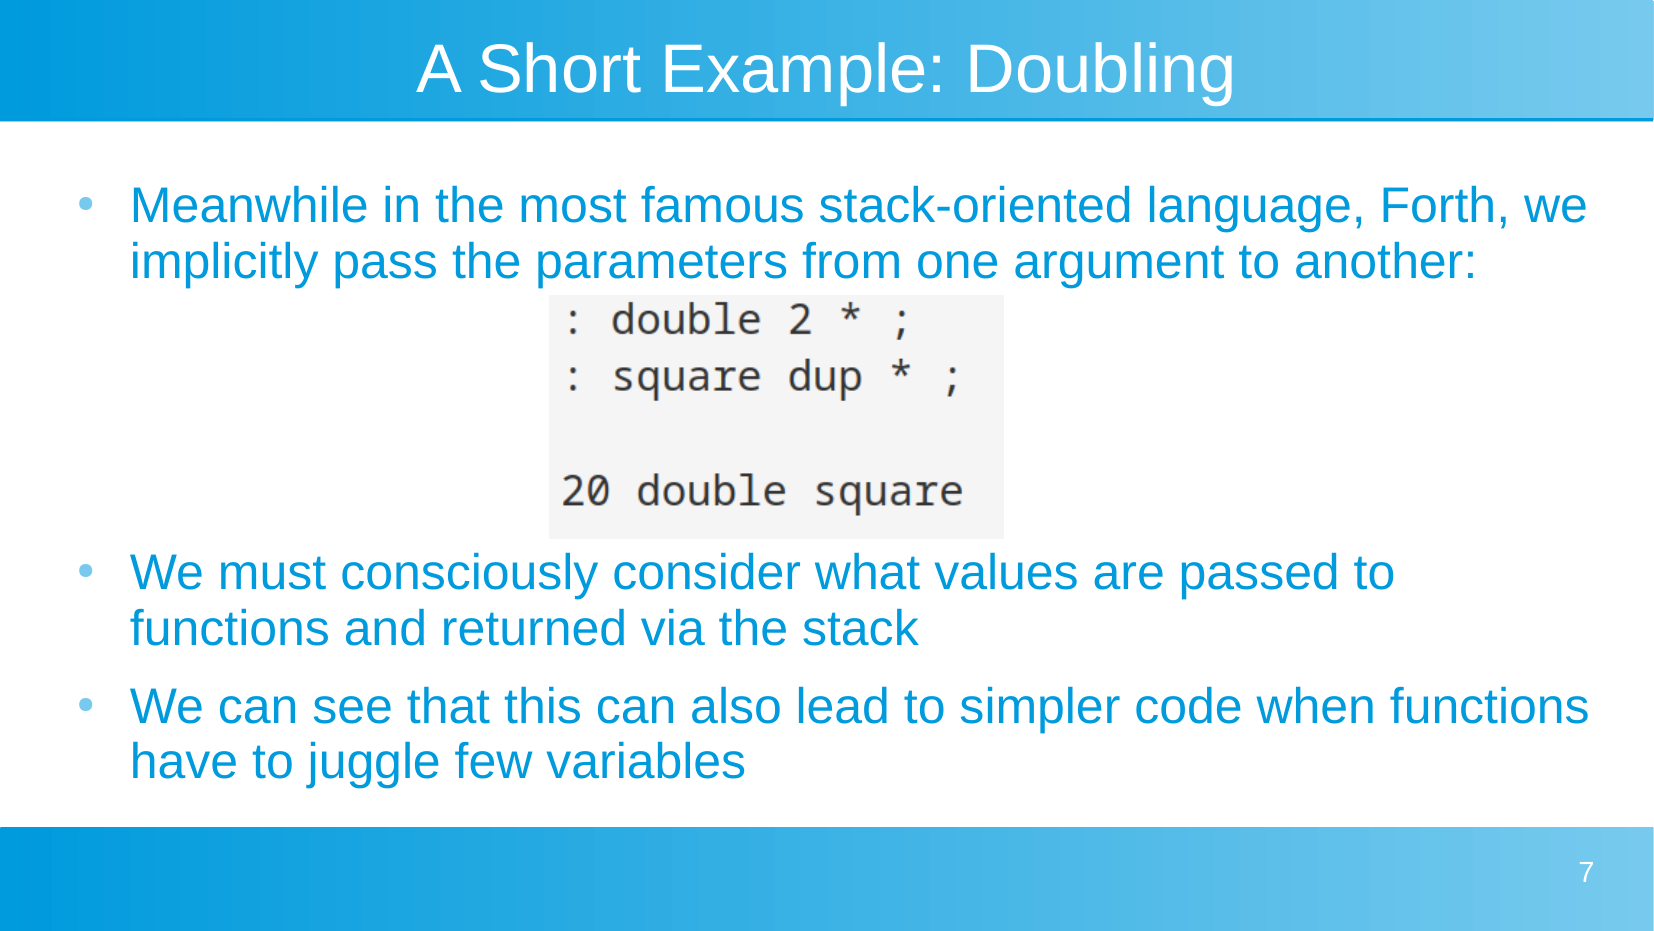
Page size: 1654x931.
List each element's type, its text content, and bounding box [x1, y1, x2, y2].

title A Short Example: Doubling [59, 29, 1595, 108]
list Meanwhile in the most famous stack-oriented language, Forth, we implicitly pass the parameters from one argument to another: We must consciously consider what values are passed to functions and returned via the stack We can see that this can also lead to simpler code when functions have to juggle few variables [59, 177, 1595, 768]
picture [549, 295, 1004, 539]
